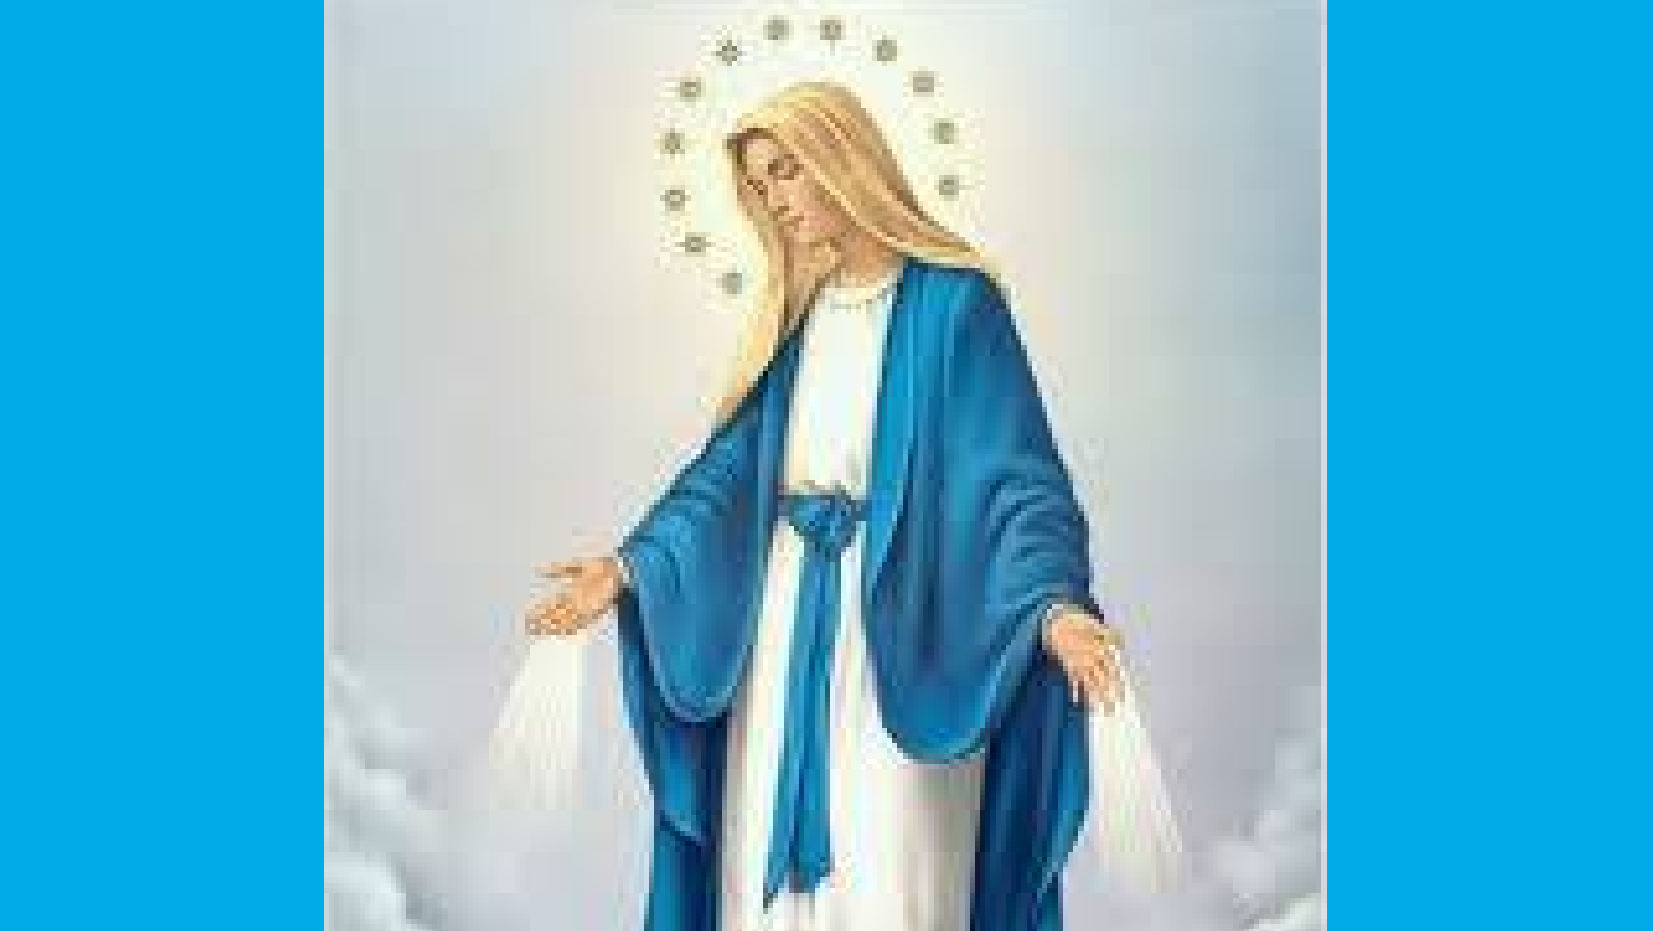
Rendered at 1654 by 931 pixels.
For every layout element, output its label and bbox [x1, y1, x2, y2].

picture [325, 0, 1326, 931]
